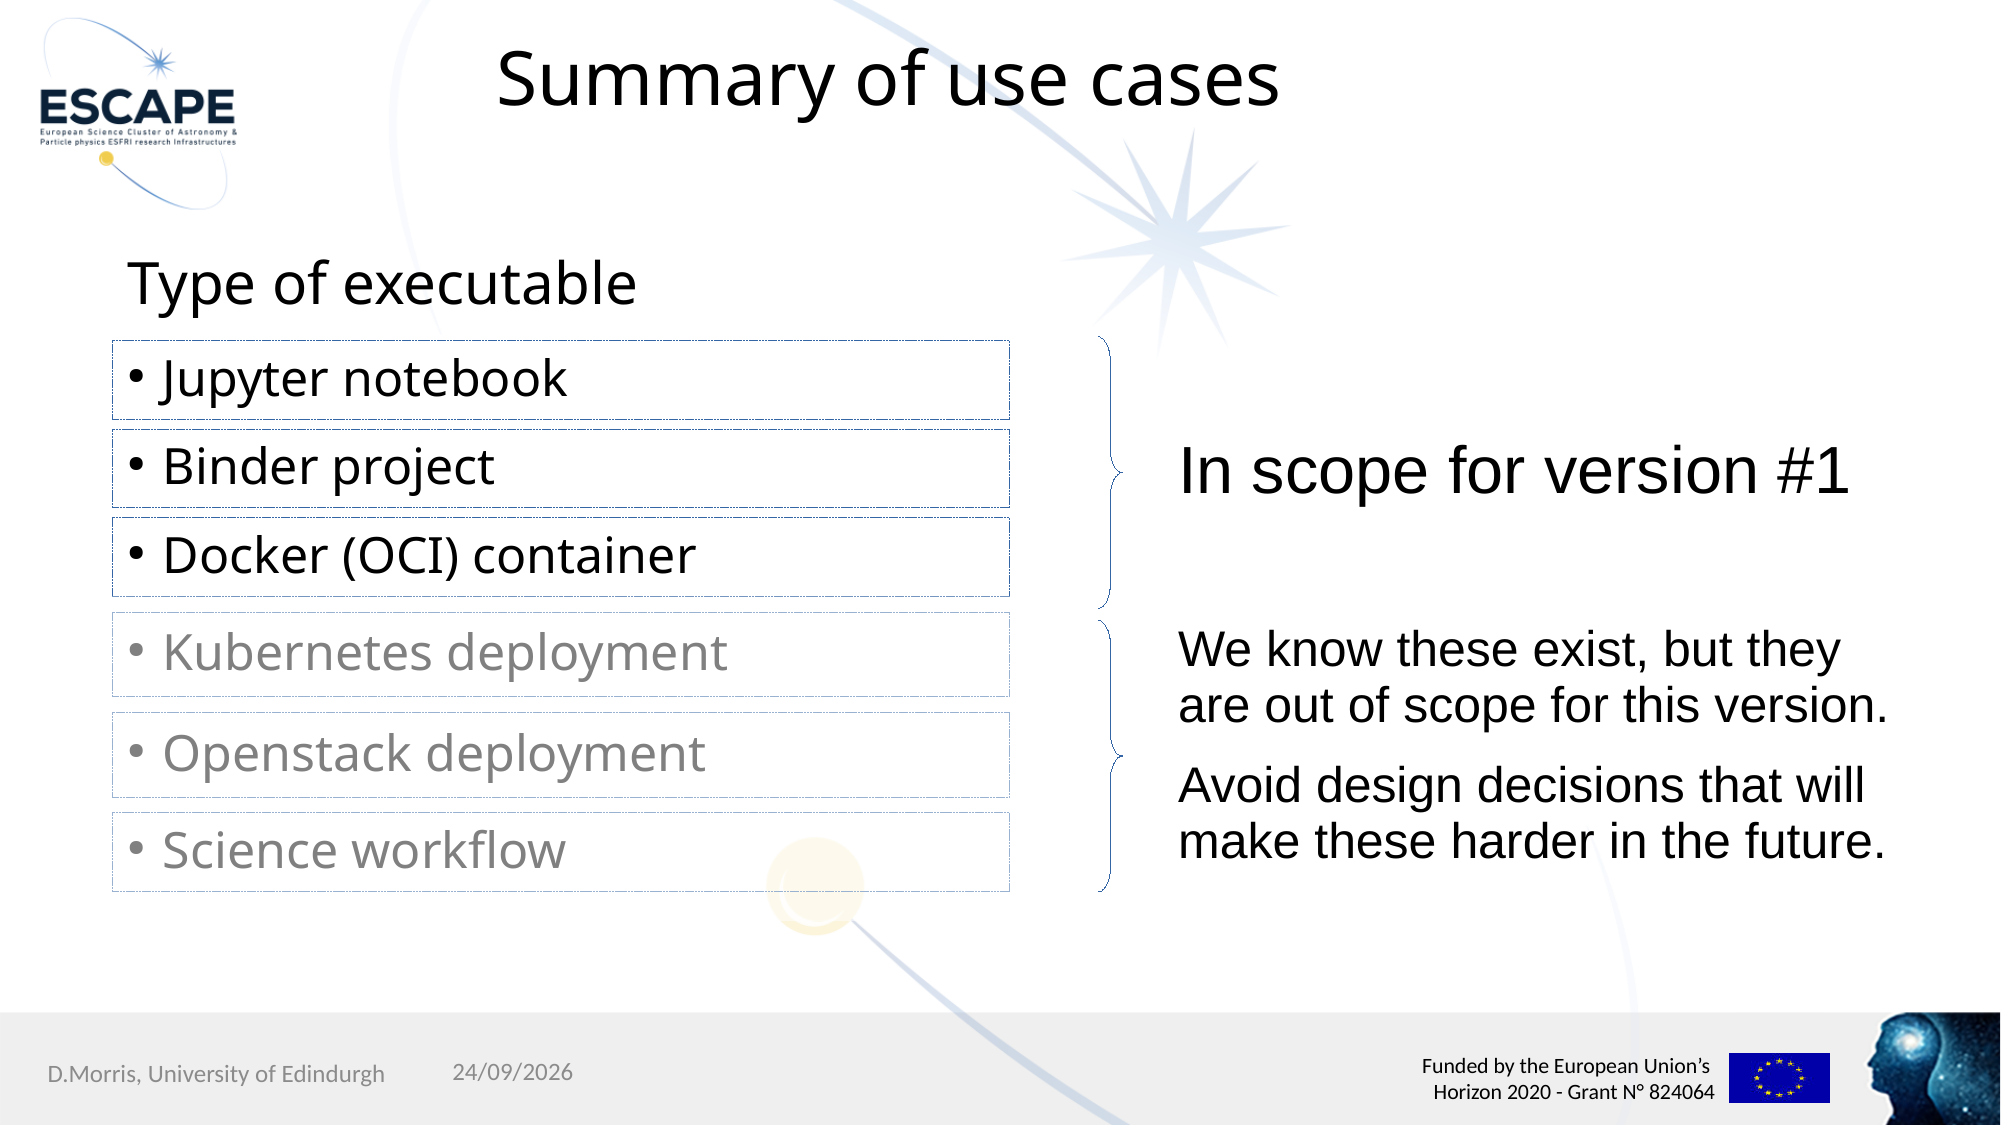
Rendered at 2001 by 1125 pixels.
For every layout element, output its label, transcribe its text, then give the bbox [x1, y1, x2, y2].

title Jupyter notebook [112, 340, 1010, 420]
footer D.Morris, University of Edindurgh [32, 1042, 414, 1103]
title Type of executable [112, 228, 1010, 340]
picture [0, 0, 2001, 1125]
title Summary of use cases [481, 11, 1519, 150]
text_box We know these exist, but they are out of scope for this version. [1163, 614, 1906, 741]
slide_number 14/02/2022 [437, 1043, 662, 1099]
text_box Avoid design decisions that will make these harder in the future. [1163, 750, 1903, 877]
title Docker (OCI) container [112, 517, 1010, 596]
text_box In scope for version #1 [1163, 425, 1867, 515]
text_box [23, 596, 1063, 922]
title Binder project [112, 429, 1010, 508]
